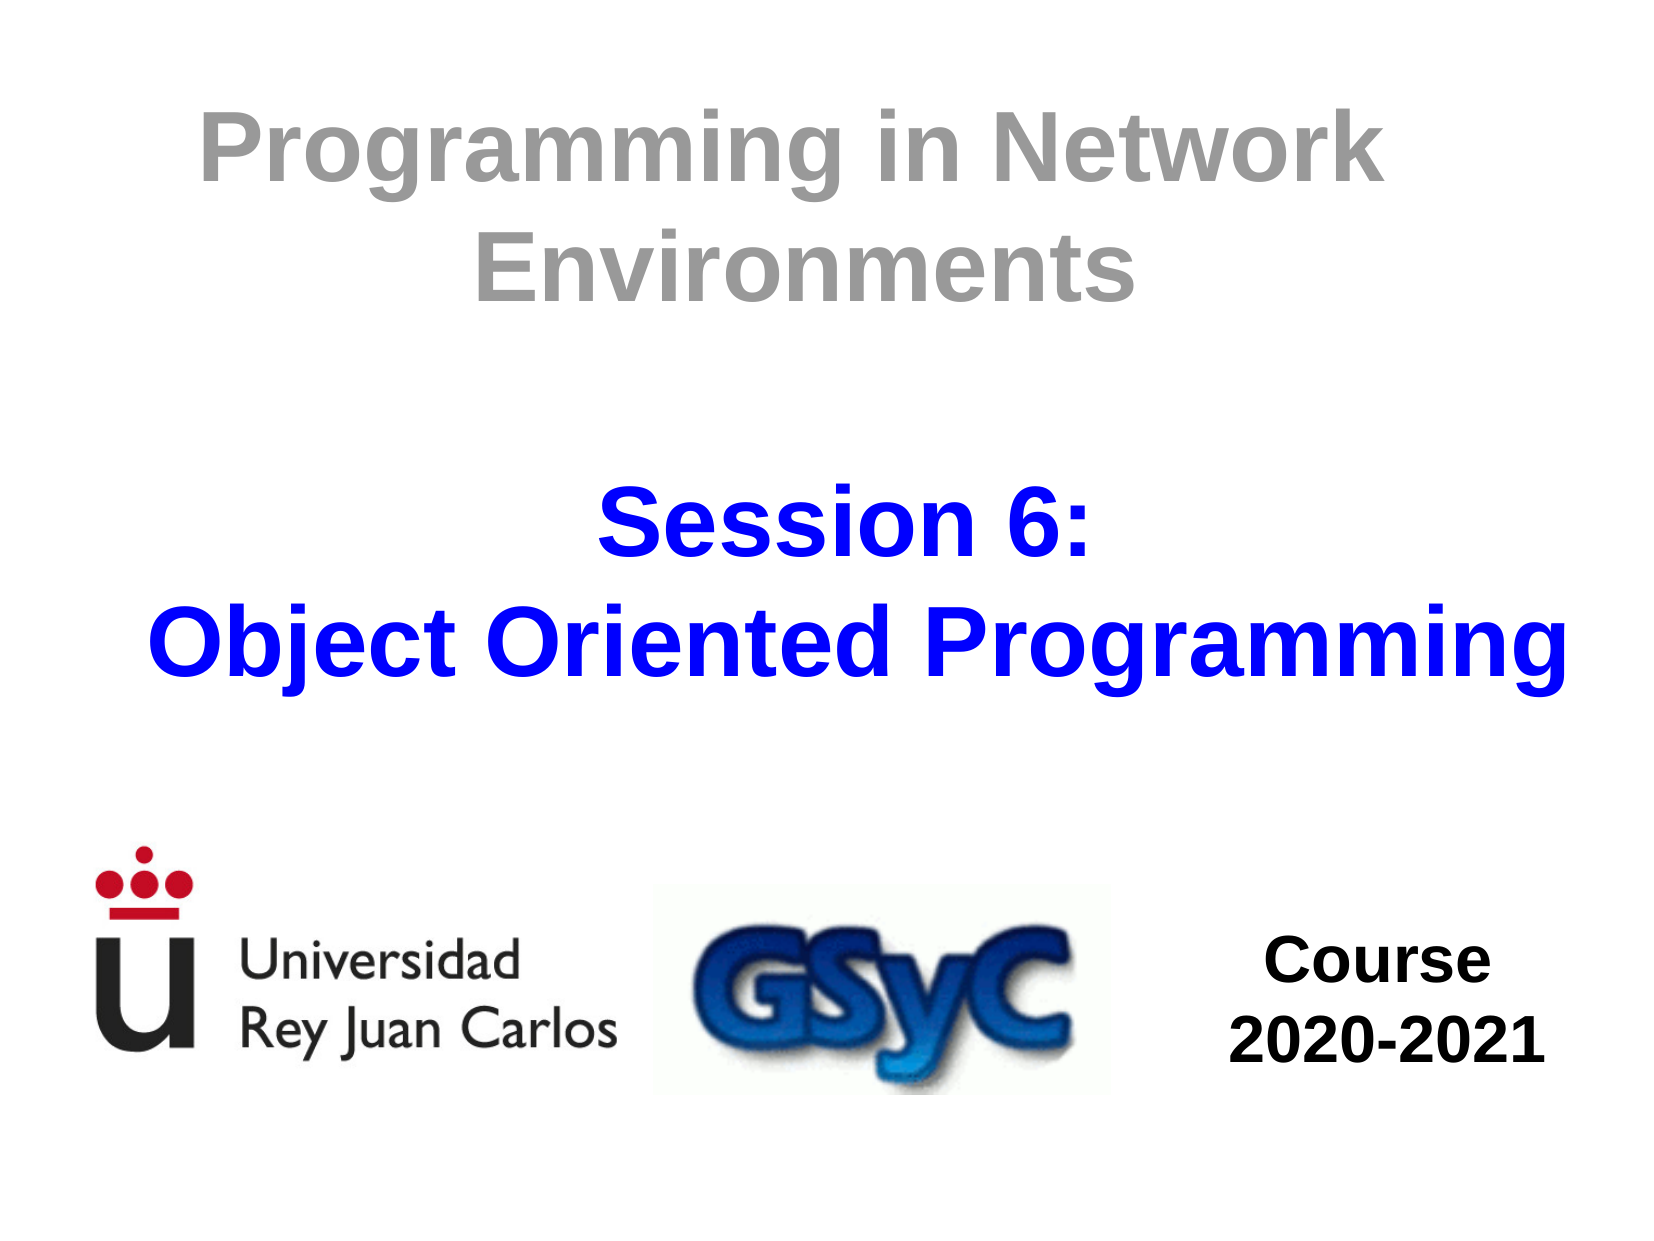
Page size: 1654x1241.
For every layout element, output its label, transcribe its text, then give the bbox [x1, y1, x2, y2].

title Course 2020-2021 [1185, 915, 1591, 1066]
picture [61, 825, 646, 1081]
title Session 6: Object Oriented Programming [144, 408, 1576, 744]
title Programming in Network Environments [120, 75, 1491, 327]
picture [653, 885, 1111, 1096]
